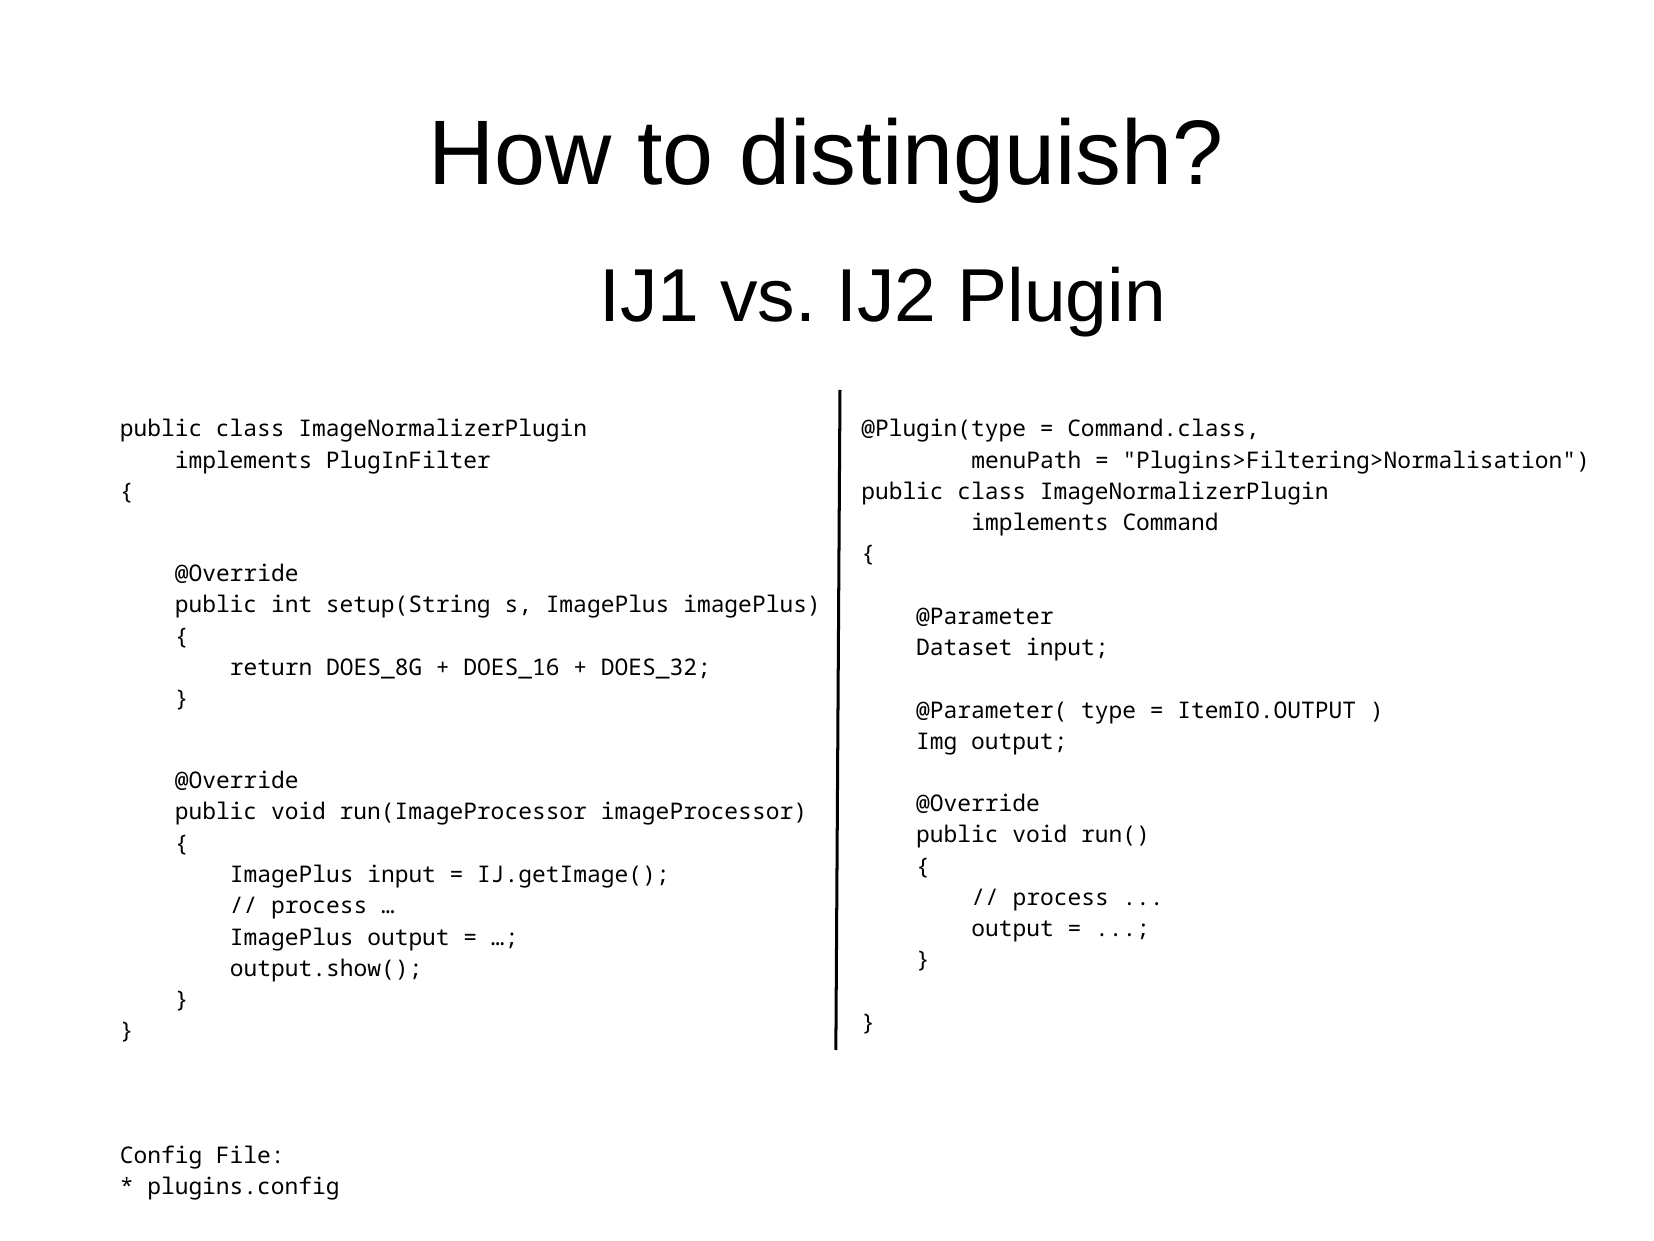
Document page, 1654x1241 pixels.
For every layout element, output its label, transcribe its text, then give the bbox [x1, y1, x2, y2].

text_box @Plugin(type = Command.class, menuPath = "Plugins>Filtering>Normalisation") public class ImageNormalizerPlugin implements Command { @Parameter Dataset input; @Parameter( type = ItemIO.OUTPUT ) Img output; @Override public void run() { // process ... output = ...; } } [846, 405, 1606, 955]
text_box IJ1 vs. IJ2 Plugin [585, 246, 1231, 346]
text_box public class ImageNormalizerPlugin implements PlugInFilter { @Override public int setup(String s, ImagePlus imagePlus) { return DOES_8G + DOES_16 + DOES_32; } @Override public void run(ImageProcessor imageProcessor) { ImagePlus input = IJ.getImage(); // process … ImagePlus output = …; output.show(); } } Config File: * plugins.config [105, 405, 836, 1096]
title How to distinguish? [82, 49, 1571, 257]
